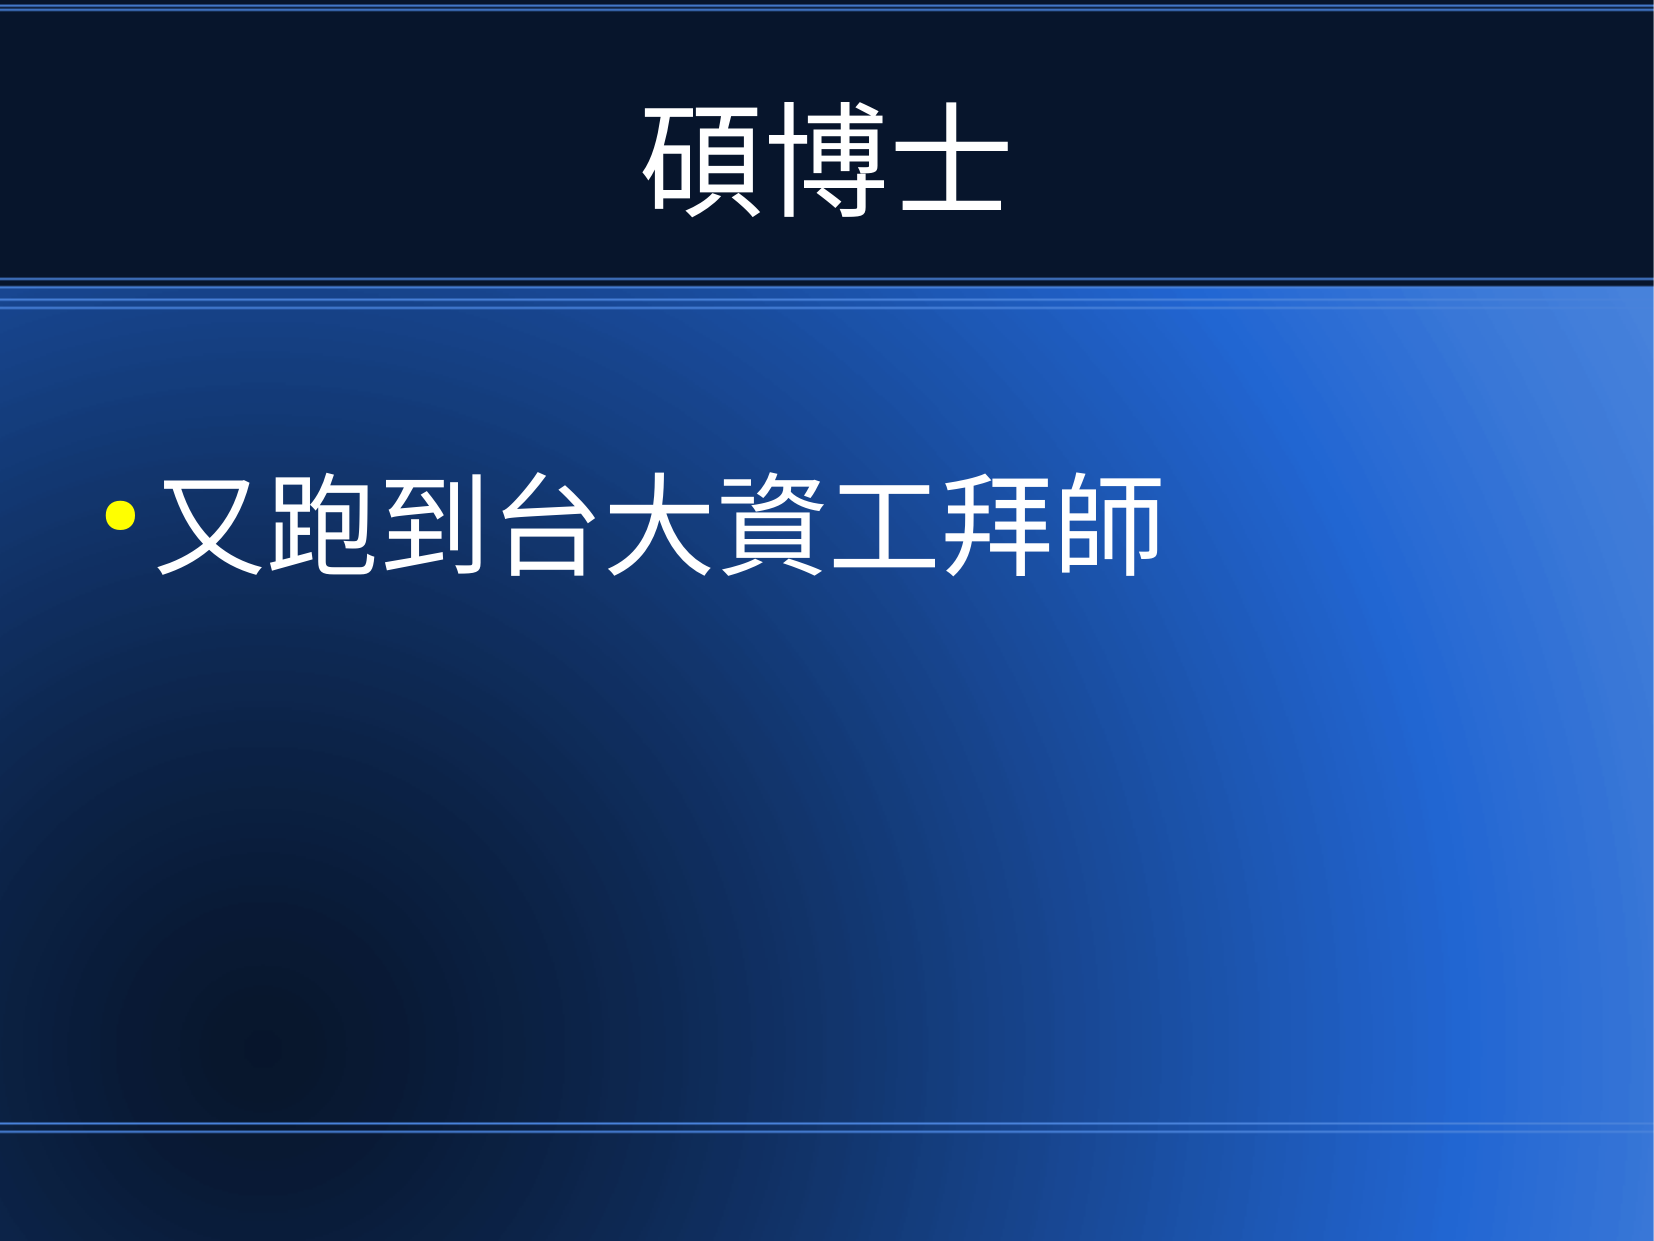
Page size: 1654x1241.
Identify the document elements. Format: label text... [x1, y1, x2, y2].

title 碩博士 [82, 49, 1571, 257]
list 又跑到台大資工拜師 [82, 355, 1571, 1241]
picture [0, 0, 1654, 1241]
